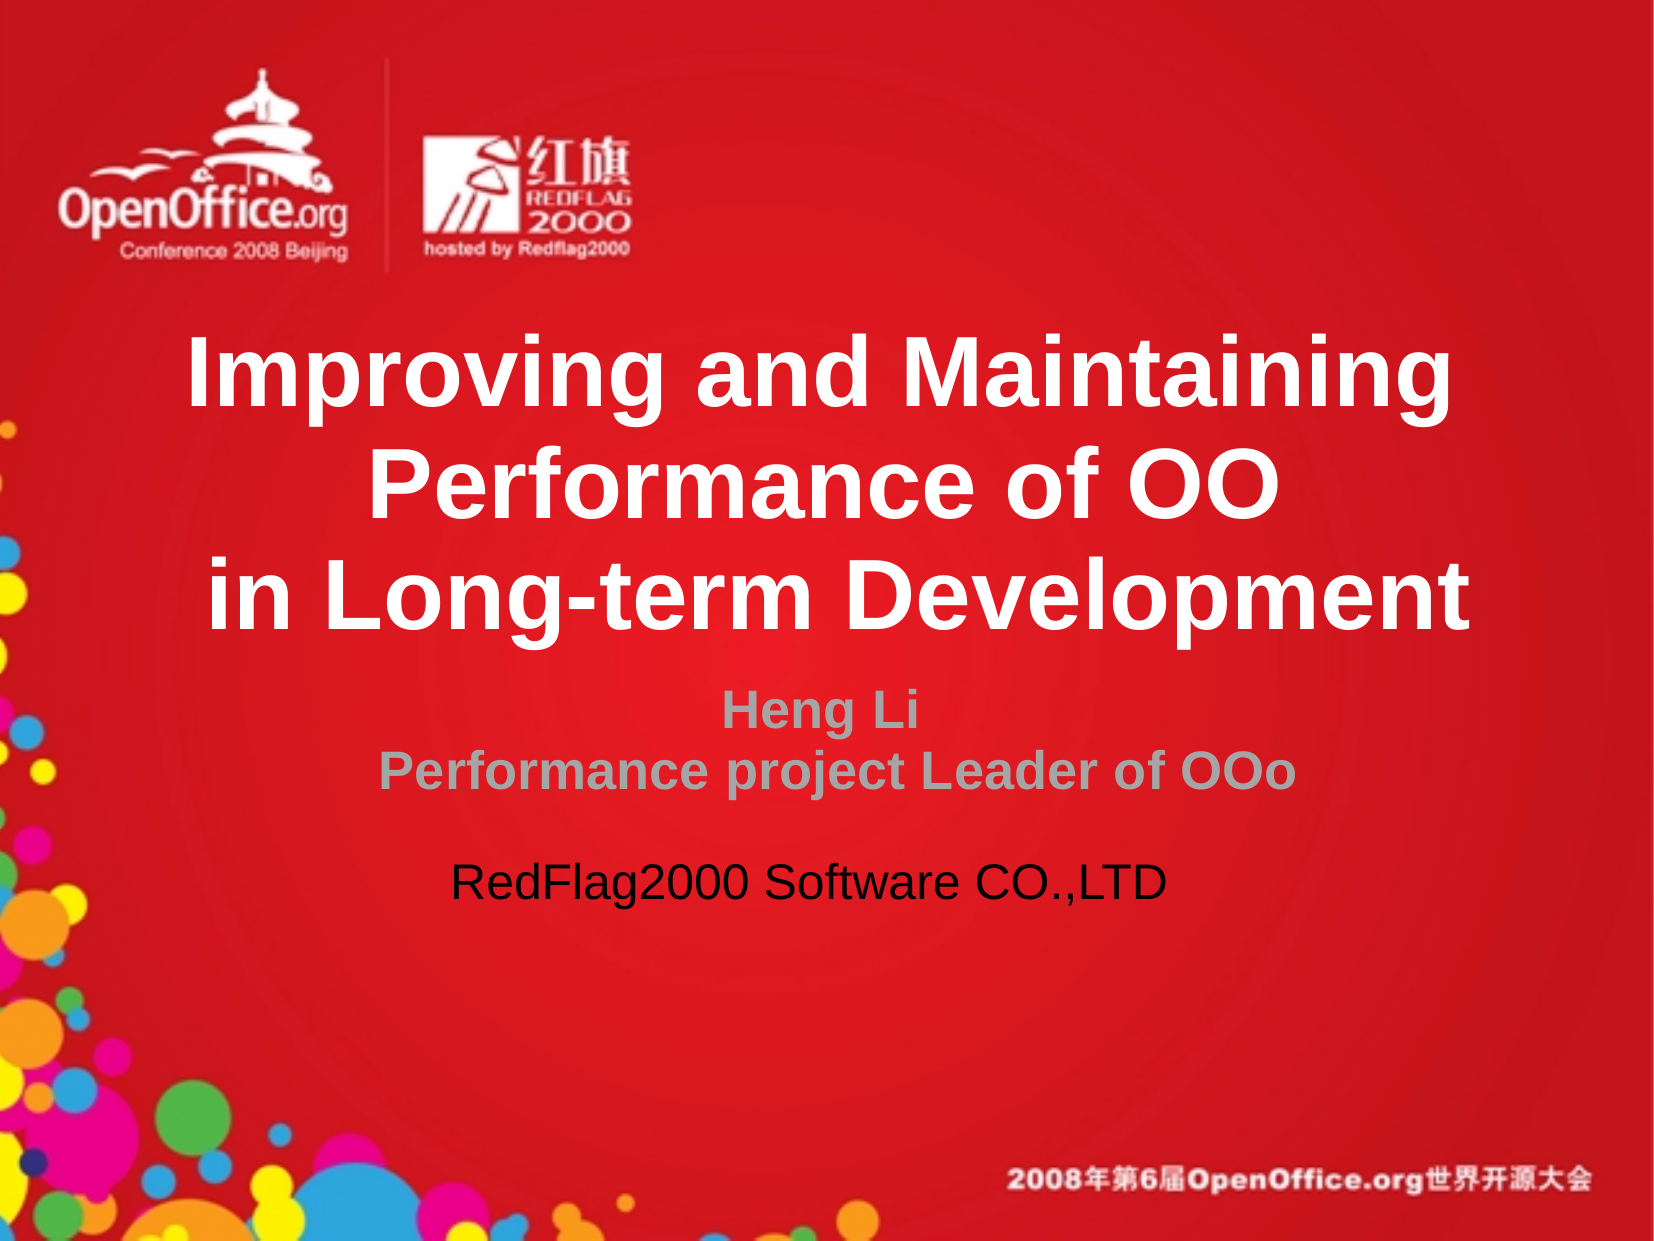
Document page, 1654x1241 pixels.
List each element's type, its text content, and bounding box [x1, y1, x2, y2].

picture [0, 0, 1654, 1241]
title Improving and Maintaining Performance of OO in Long-term Development [76, 315, 1565, 652]
title RedFlag2000 Software CO.,LTD [65, 785, 1554, 978]
title Heng Li Performance project Leader of OOo [77, 643, 1566, 837]
